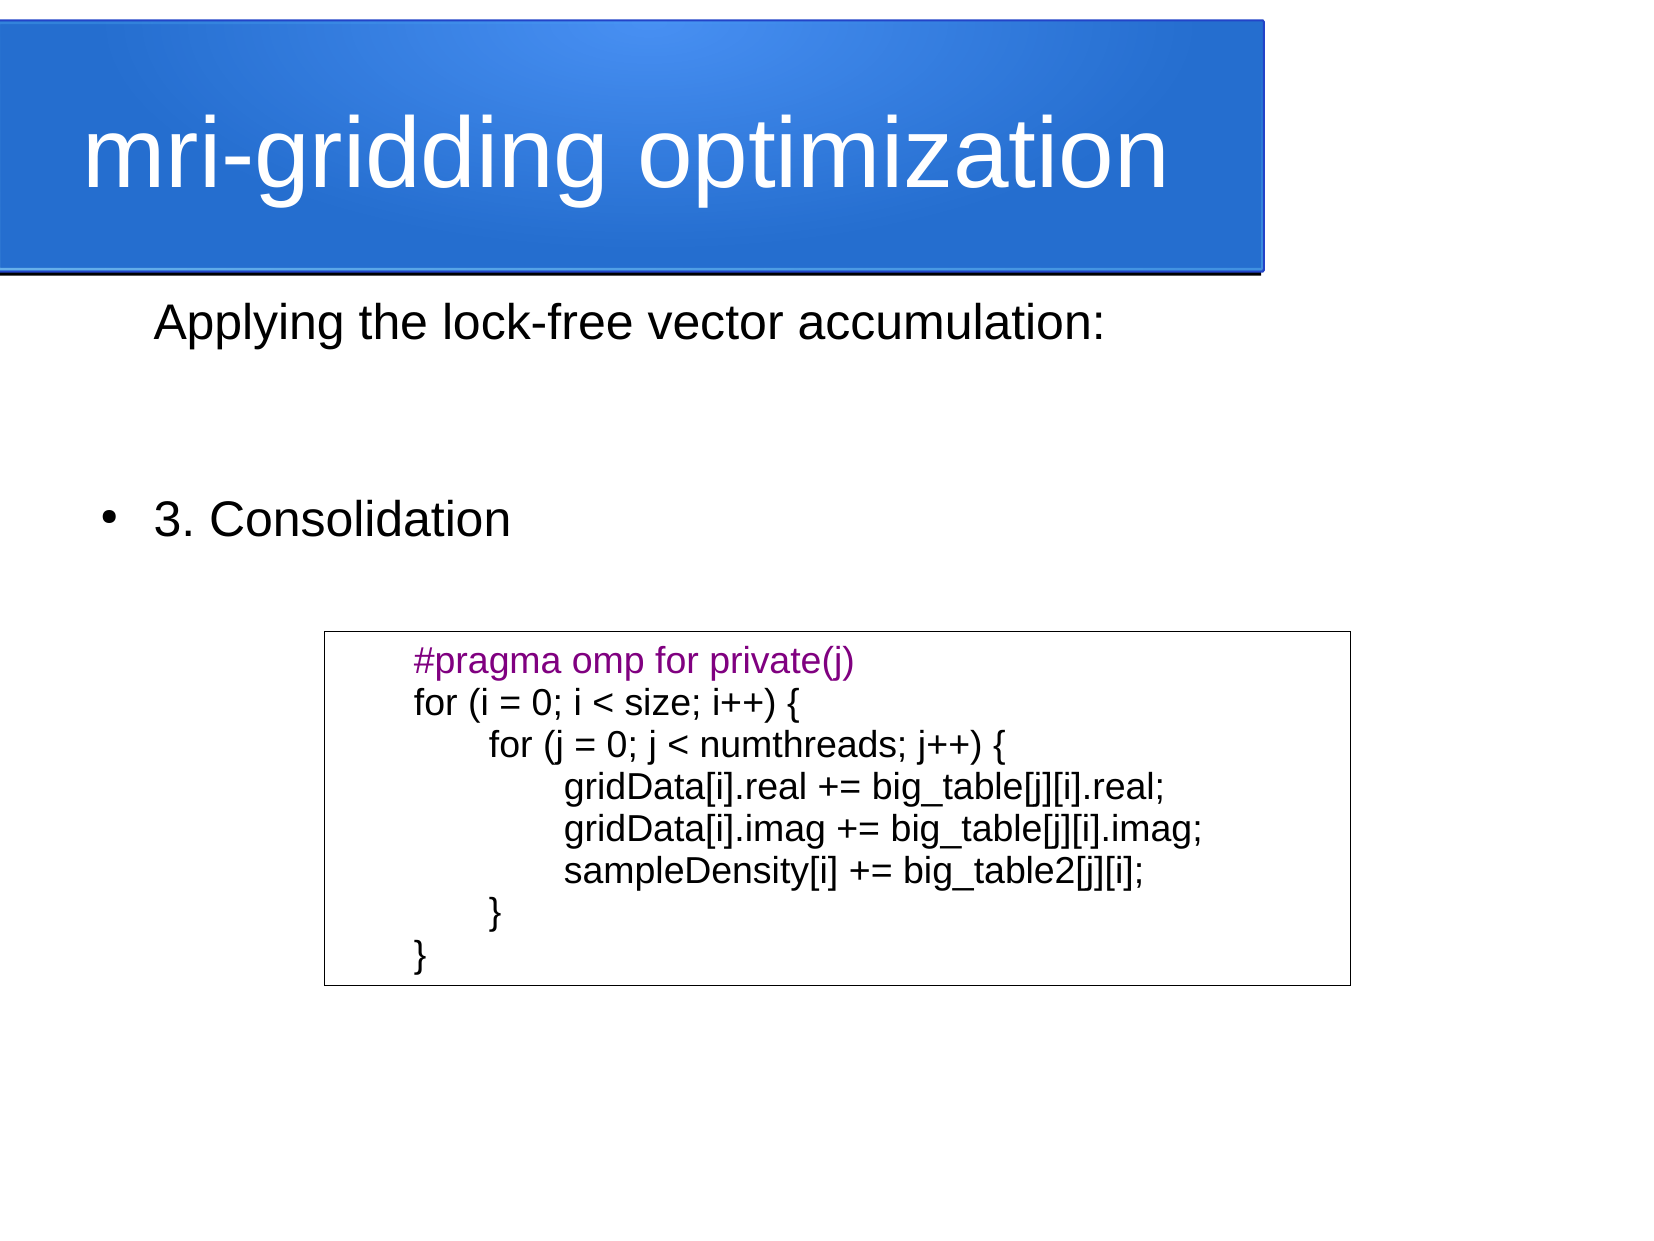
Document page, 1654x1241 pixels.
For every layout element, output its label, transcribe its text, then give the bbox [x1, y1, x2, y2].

list Applying the lock-free vector accumulation: 3. Consolidation [82, 294, 1538, 1014]
text_box #pragma omp for private(j) for (i = 0; i < size; i++) { for (j = 0; j < numthreads; j++) { gridData[i].real += big_table[j][i].real; gridData[i].imag += big_table[j][i].imag; sampleDensity[i] += big_table2[j][i]; } } [324, 631, 1351, 986]
title mri-gridding optimization [82, 49, 1250, 257]
